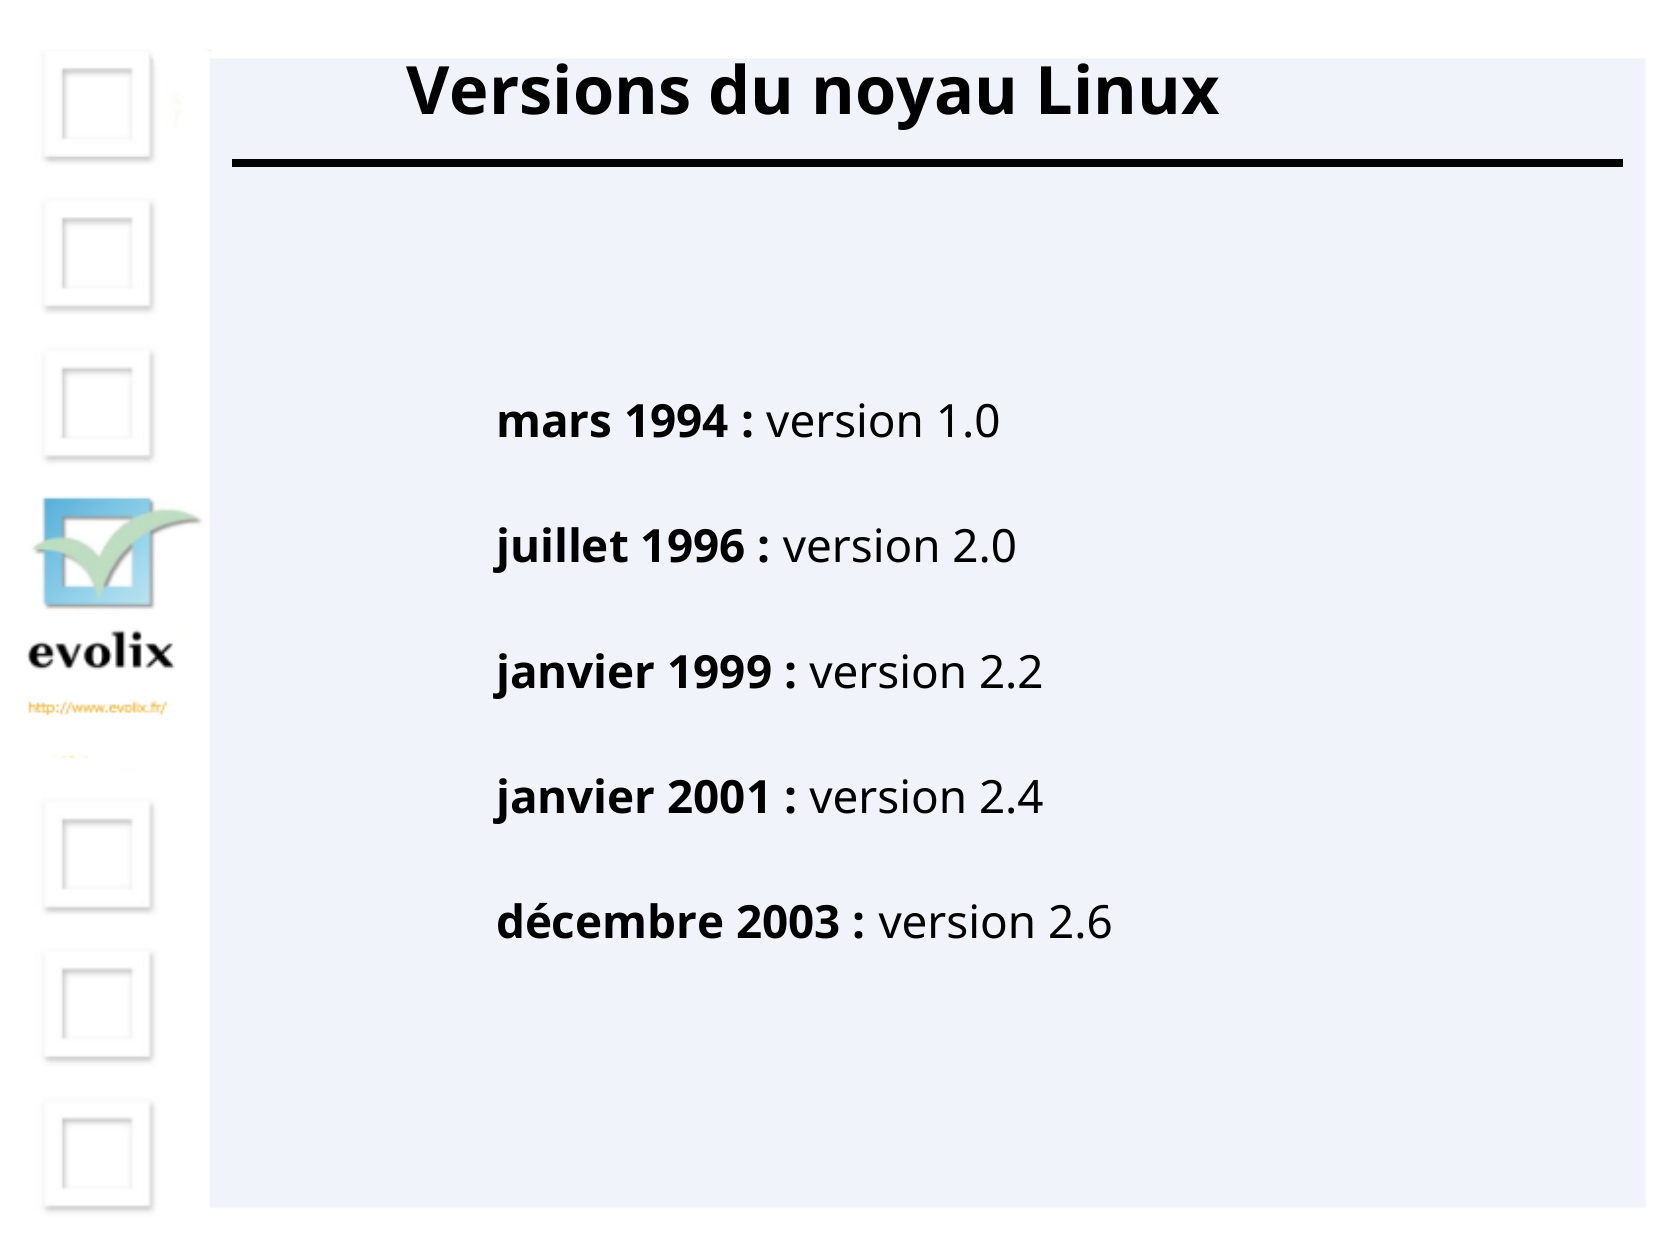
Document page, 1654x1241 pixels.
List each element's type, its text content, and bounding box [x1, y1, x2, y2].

title Versions du noyau Linux [22, 27, 1604, 151]
text_box mars 1994 : version 1.0 juillet 1996 : version 2.0 janvier 1999 : version 2.2 janvier 2001 : version 2.4 décembre 2003 : version 2.6 [426, 237, 1485, 1103]
picture [0, 49, 1654, 1218]
